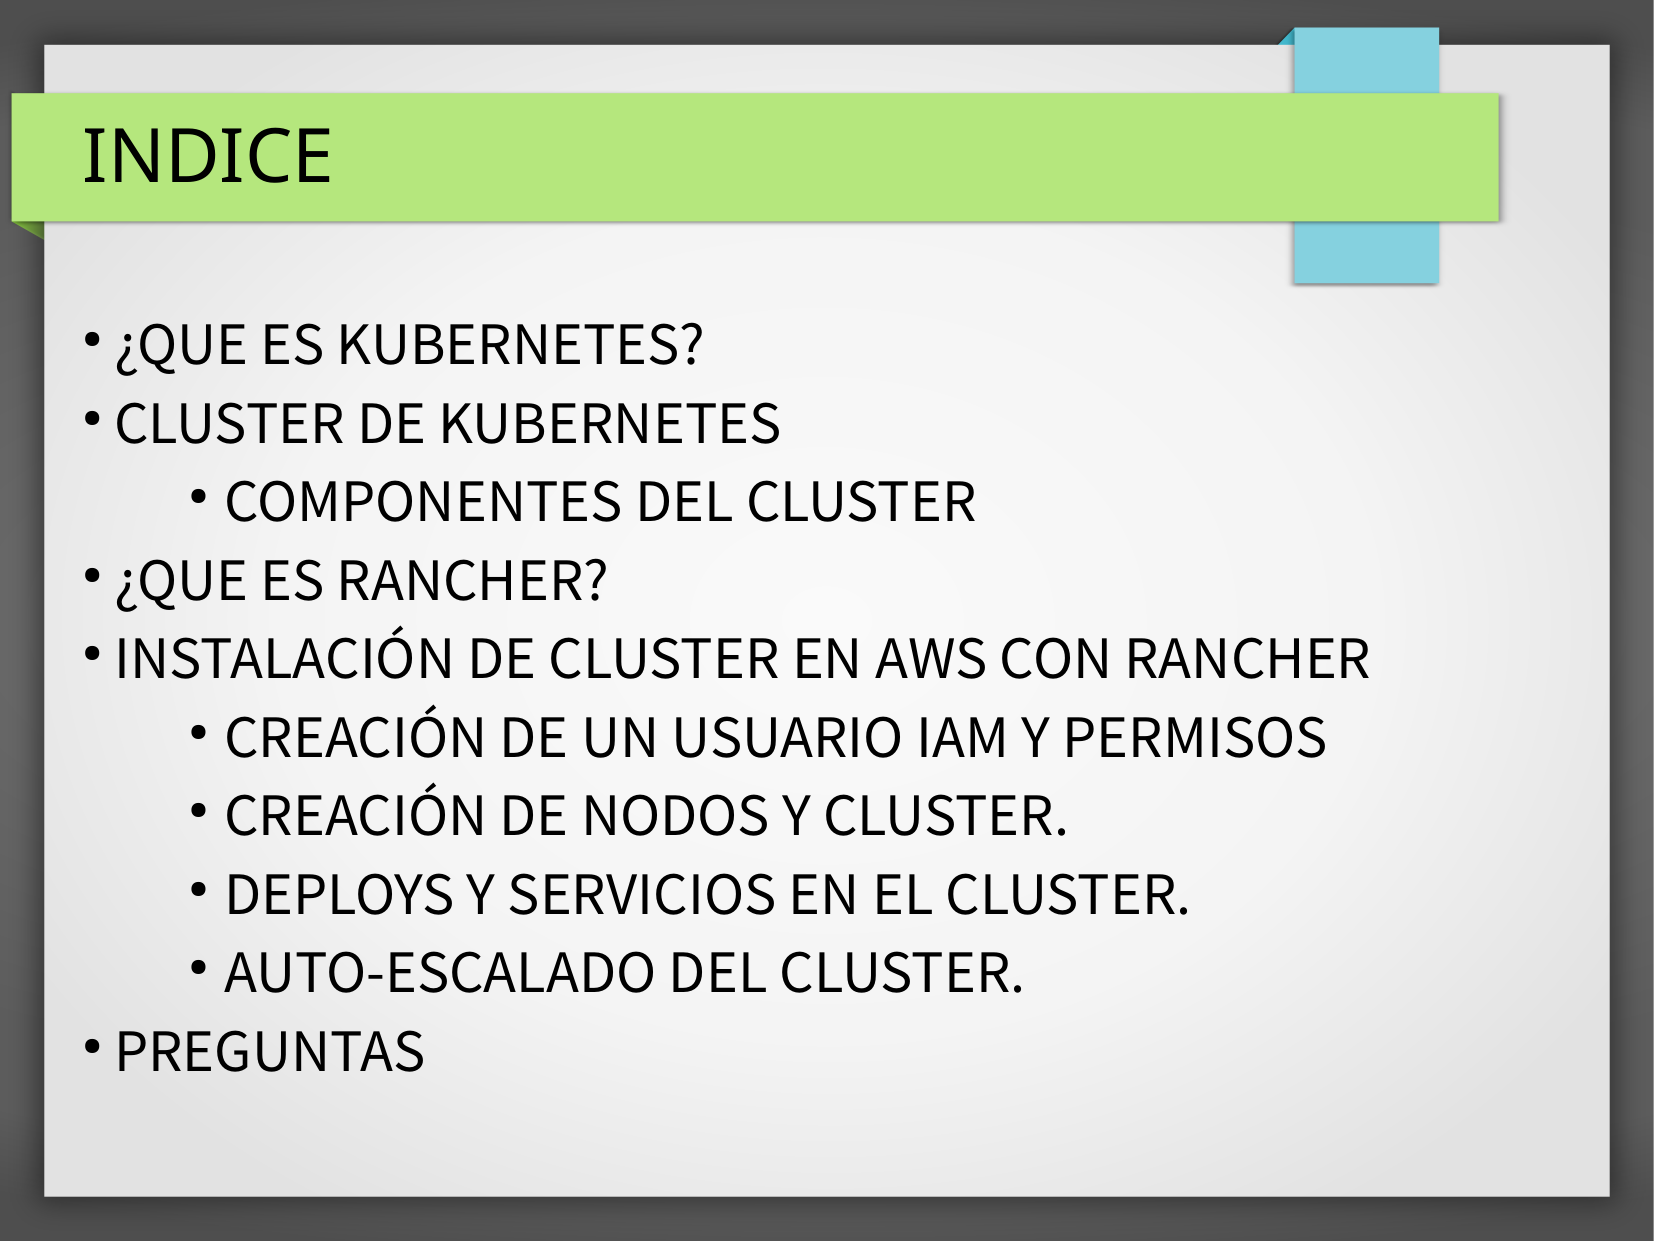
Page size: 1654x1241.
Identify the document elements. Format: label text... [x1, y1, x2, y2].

picture [0, 0, 1654, 1241]
subtitle ¿QUE ES KUBERNETES? CLUSTER DE KUBERNETES COMPONENTES DEL CLUSTER ¿QUE ES RANCHER? INSTALACIÓN DE CLUSTER EN AWS CON RANCHER CREACIÓN DE UN USUARIO IAM Y PERMISOS CREACIÓN DE NODOS Y CLUSTER. DEPLOYS Y SERVICIOS EN EL CLUSTER. AUTO-ESCALADO DEL CLUSTER. PREGUNTAS [82, 301, 1571, 1087]
title INDICE [82, 94, 1264, 213]
